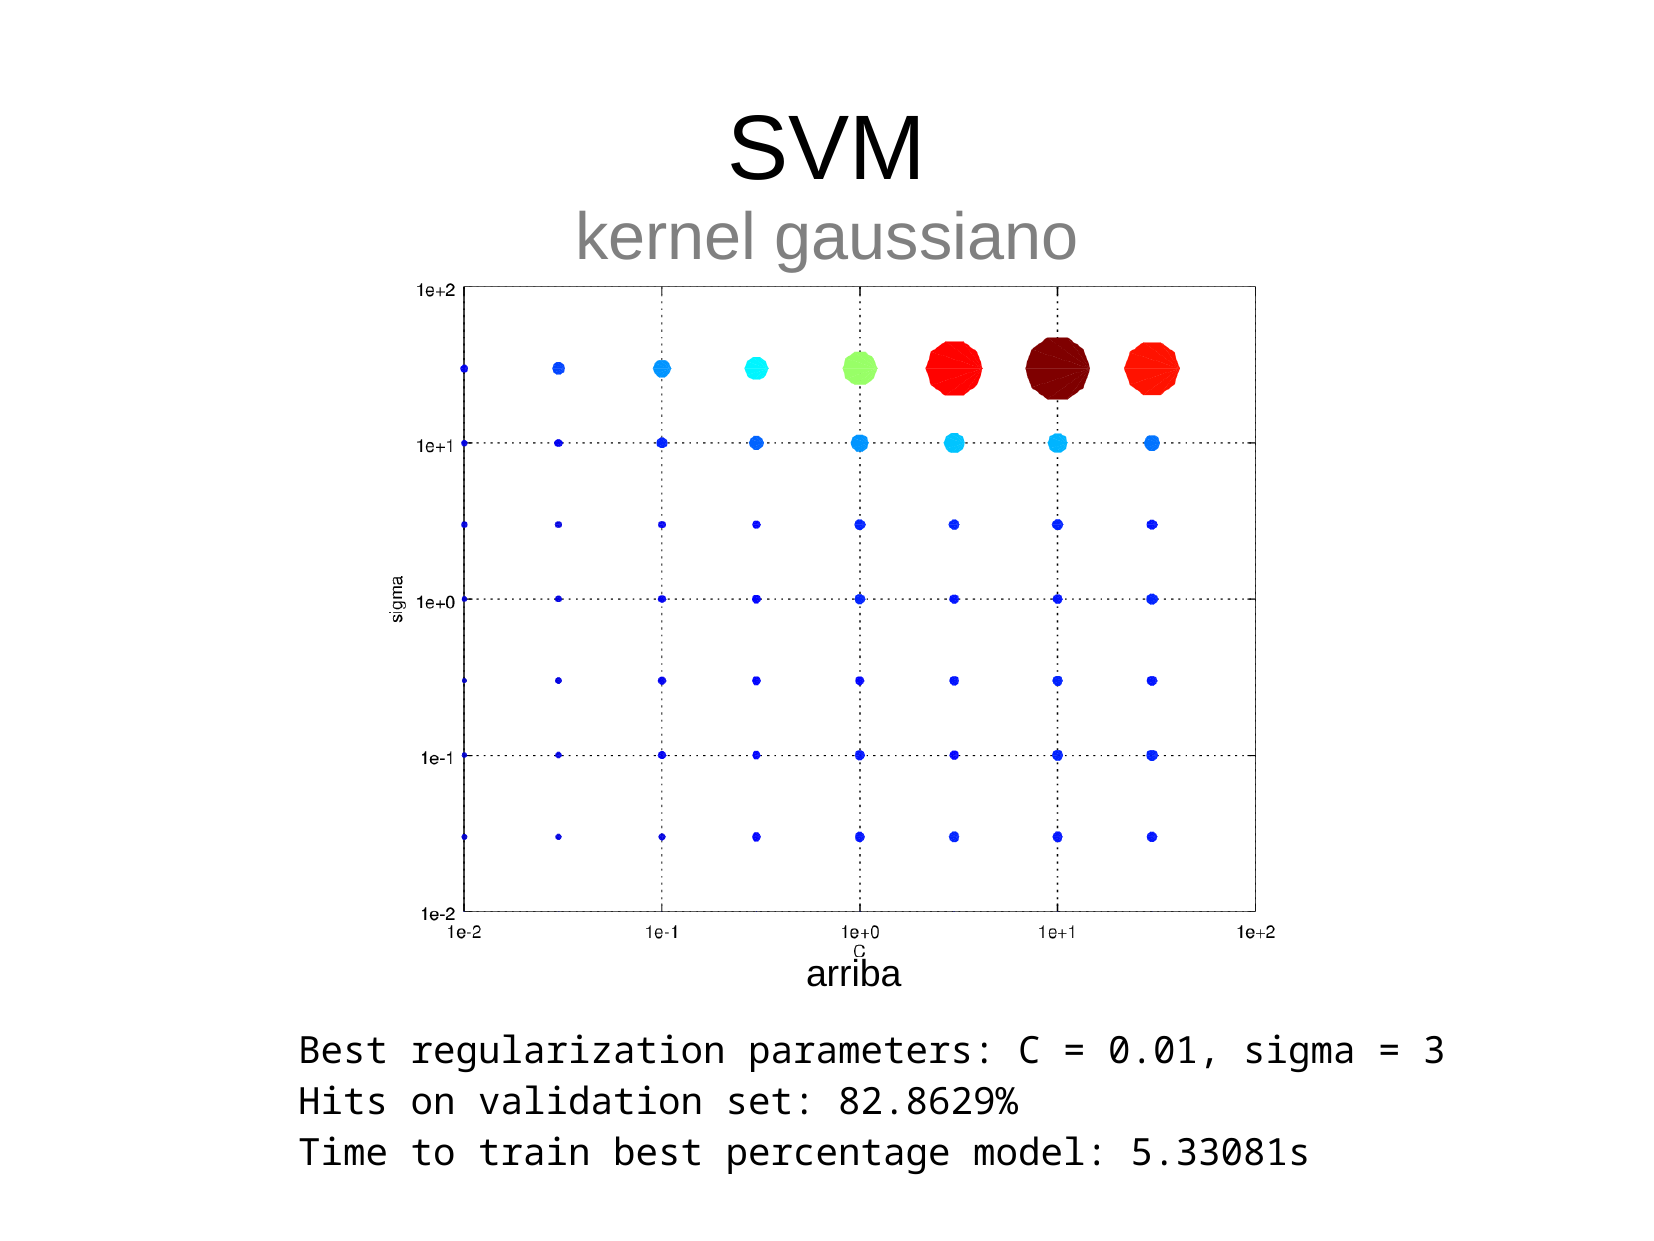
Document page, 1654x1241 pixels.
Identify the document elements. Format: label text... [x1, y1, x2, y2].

text_box arriba [791, 944, 922, 1004]
picture [381, 289, 1276, 957]
title SVM kernel gaussiano [82, 81, 1571, 289]
text_box Best regularization parameters: C = 0.01, sigma = 3 Hits on validation set: 82.8629% Time to train best percentage model: 5.33081s [283, 1015, 1465, 1162]
